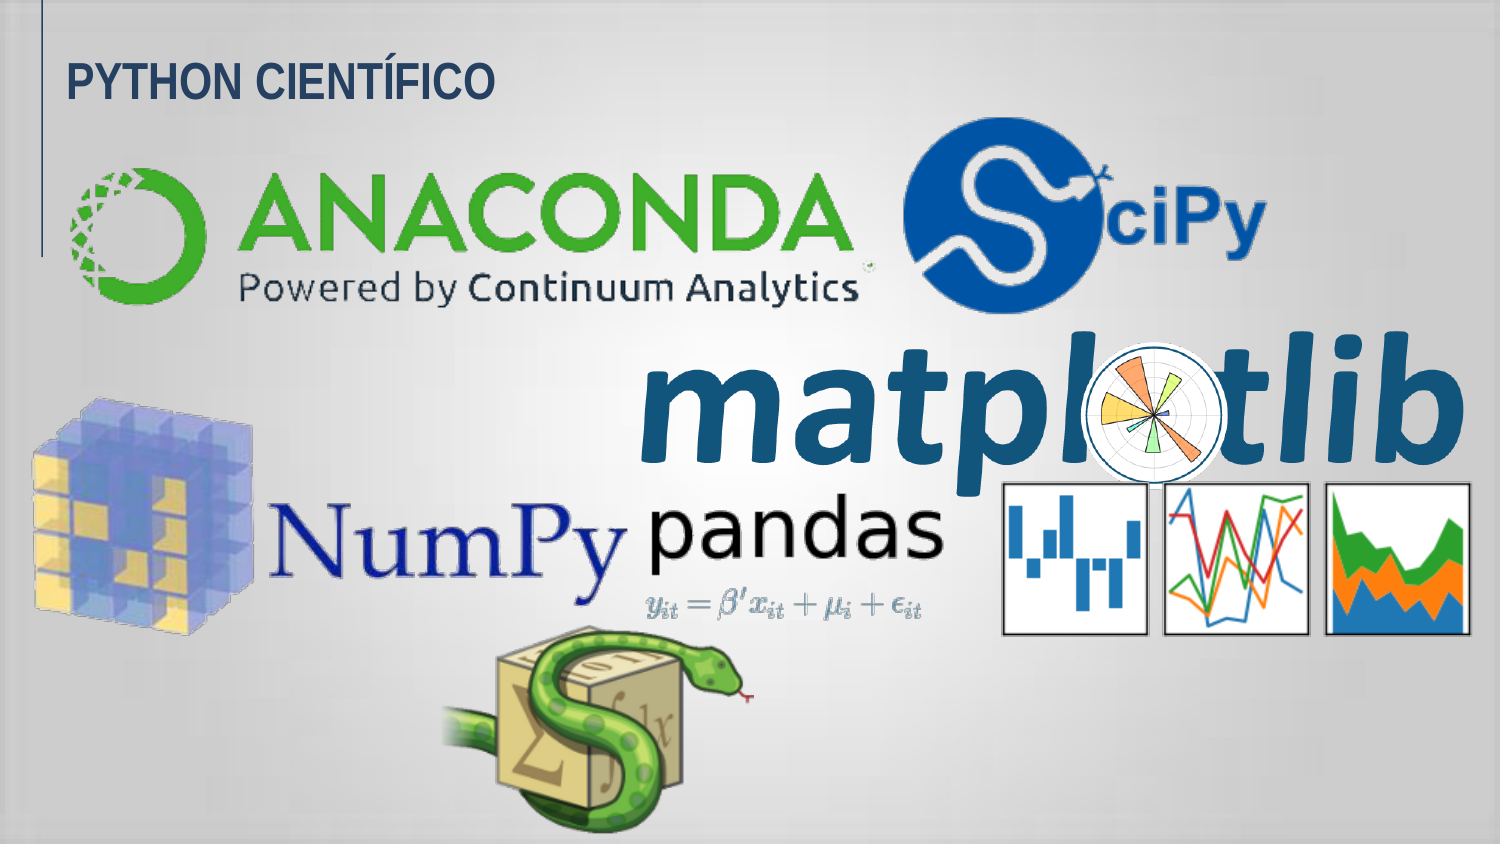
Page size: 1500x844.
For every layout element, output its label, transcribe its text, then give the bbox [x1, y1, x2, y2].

picture [0, 0, 1500, 844]
text_box Python científico [65, 48, 1344, 111]
